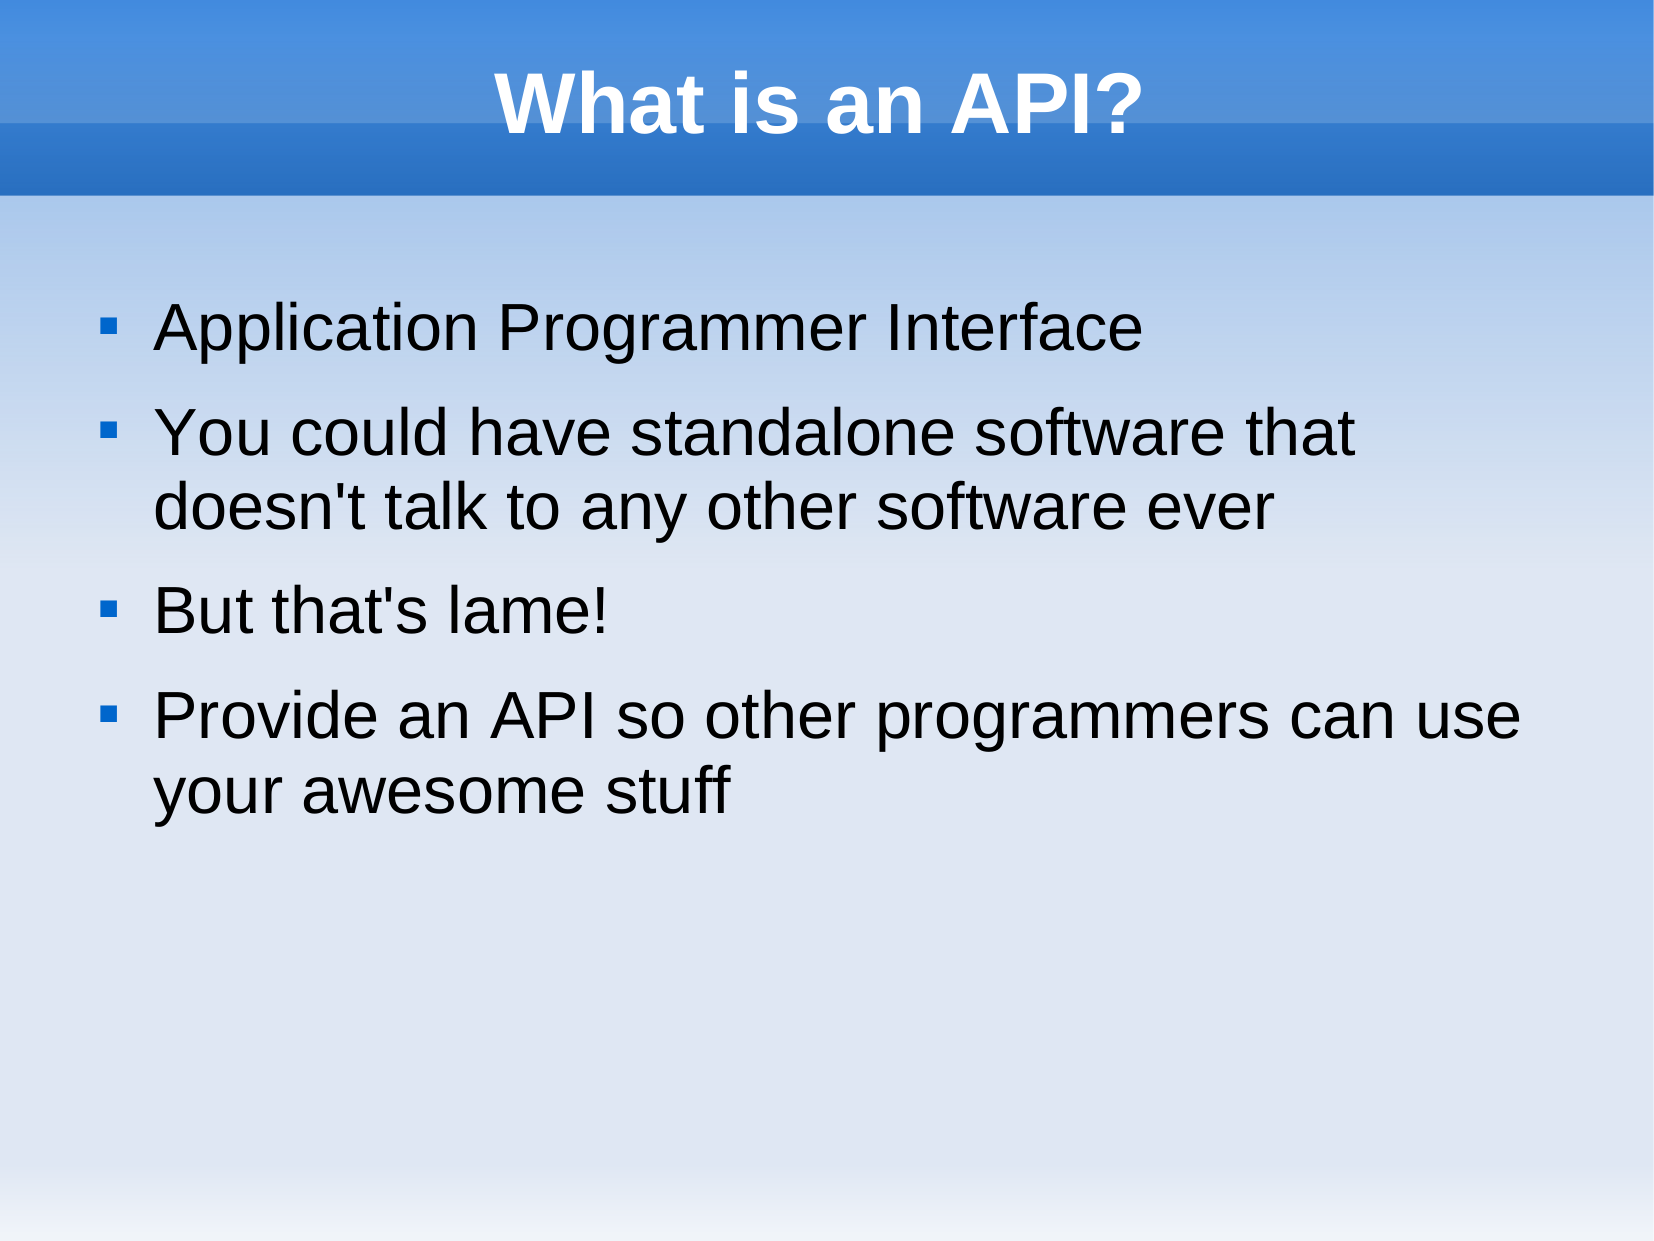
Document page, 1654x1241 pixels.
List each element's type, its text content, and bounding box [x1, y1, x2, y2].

picture [0, 0, 1654, 1241]
title What is an API? [76, 0, 1565, 208]
list Application Programmer Interface You could have standalone software that doesn't talk to any other software ever But that's lame! Provide an API so other programmers can use your awesome stuff [82, 290, 1571, 1109]
